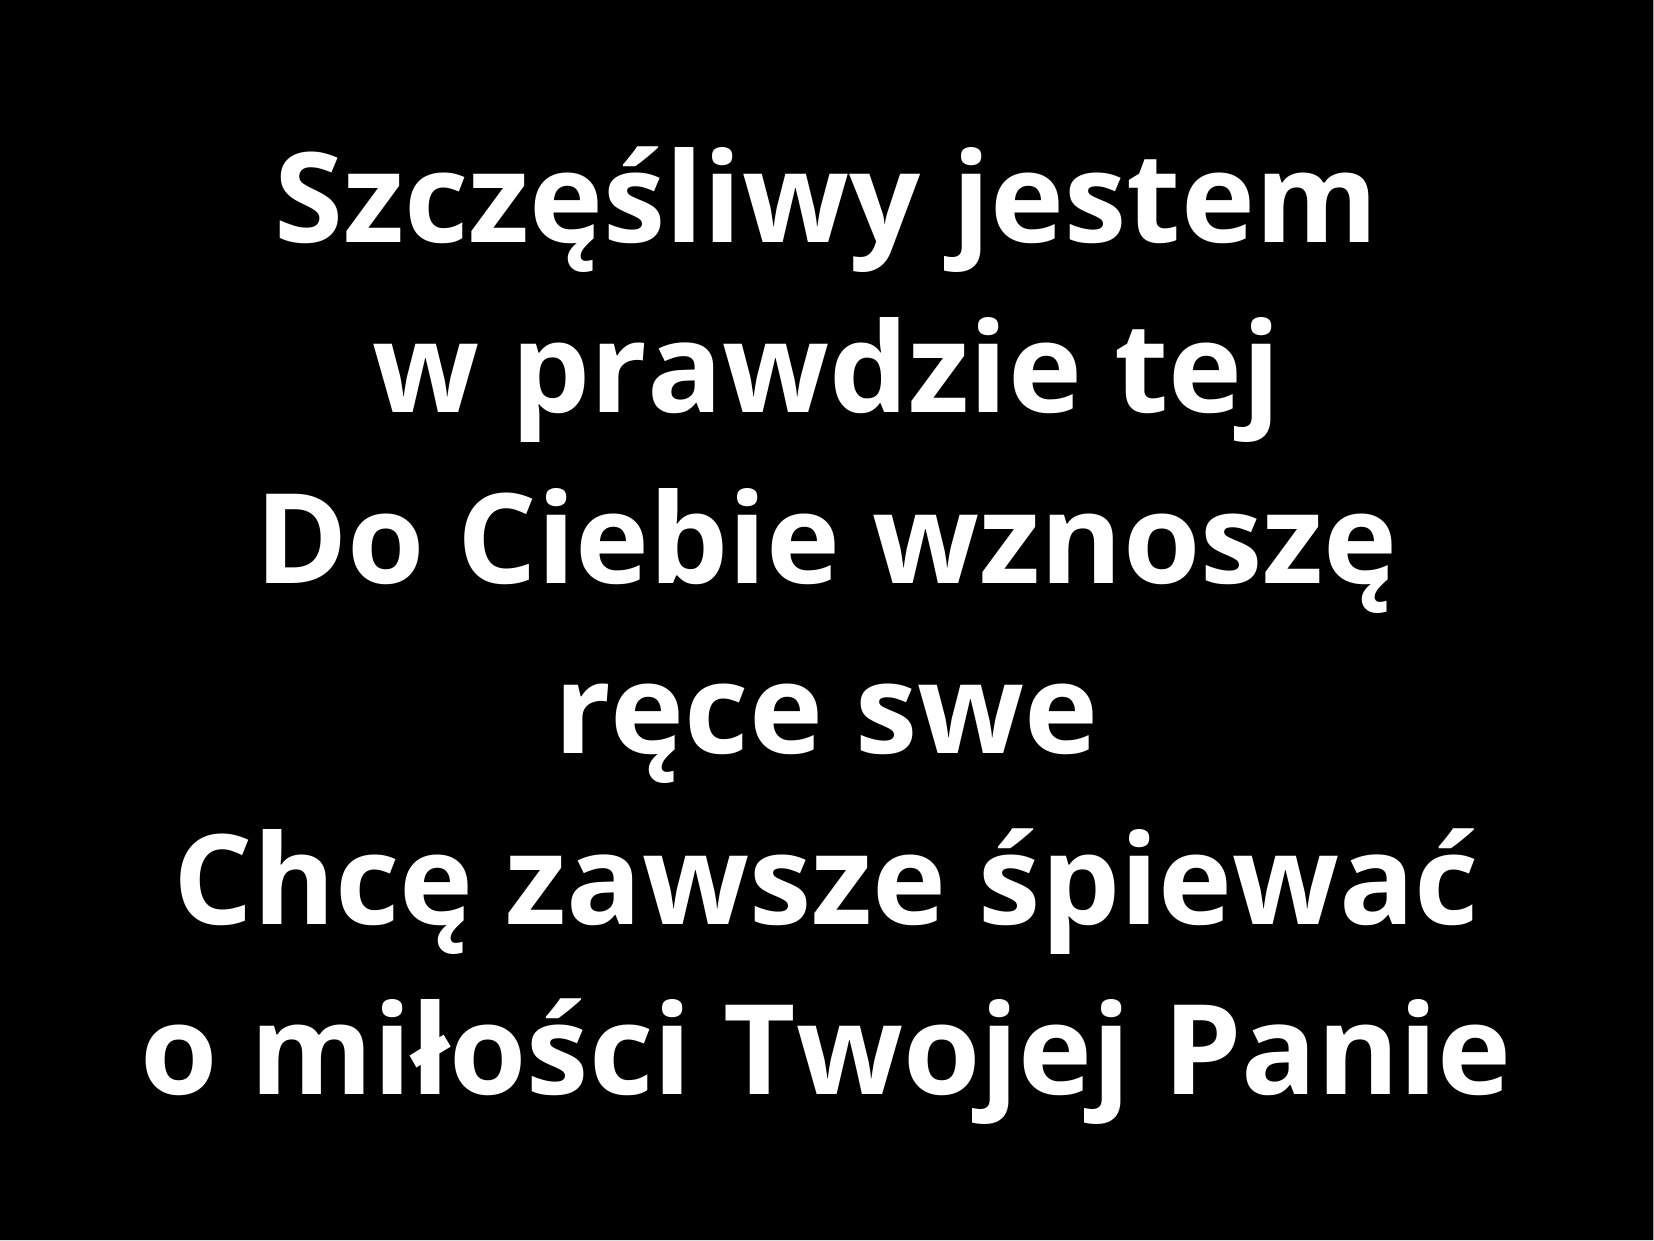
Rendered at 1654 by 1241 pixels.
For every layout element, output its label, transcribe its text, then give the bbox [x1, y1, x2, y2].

title Szczęśliwy jestem w prawdzie tej Do Ciebie wznoszę ręce swe Chcę zawsze śpiewać o miłości Twojej Panie [0, 0, 1654, 1241]
